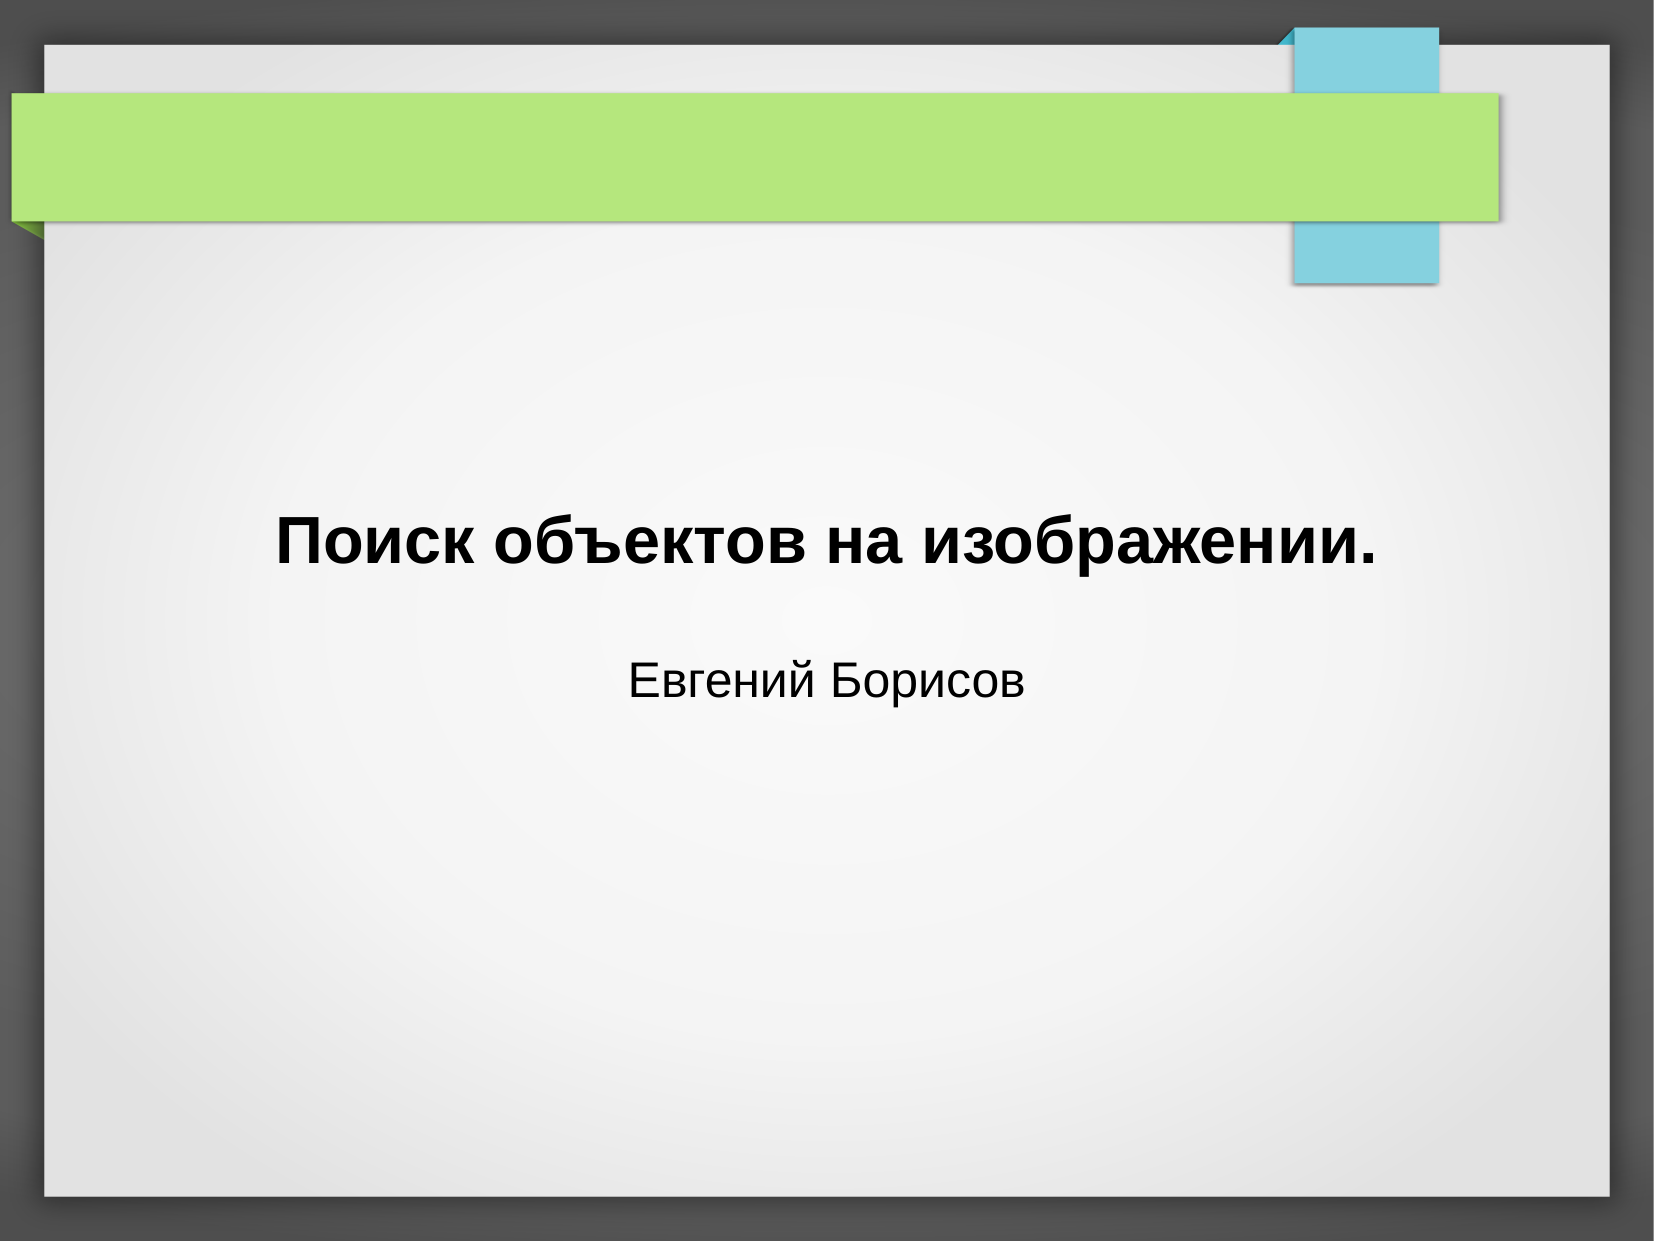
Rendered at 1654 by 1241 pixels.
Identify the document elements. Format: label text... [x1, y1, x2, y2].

picture [0, 0, 1654, 1241]
subtitle Поиск объектов на изображении. Евгений Борисов [82, 290, 1571, 1010]
